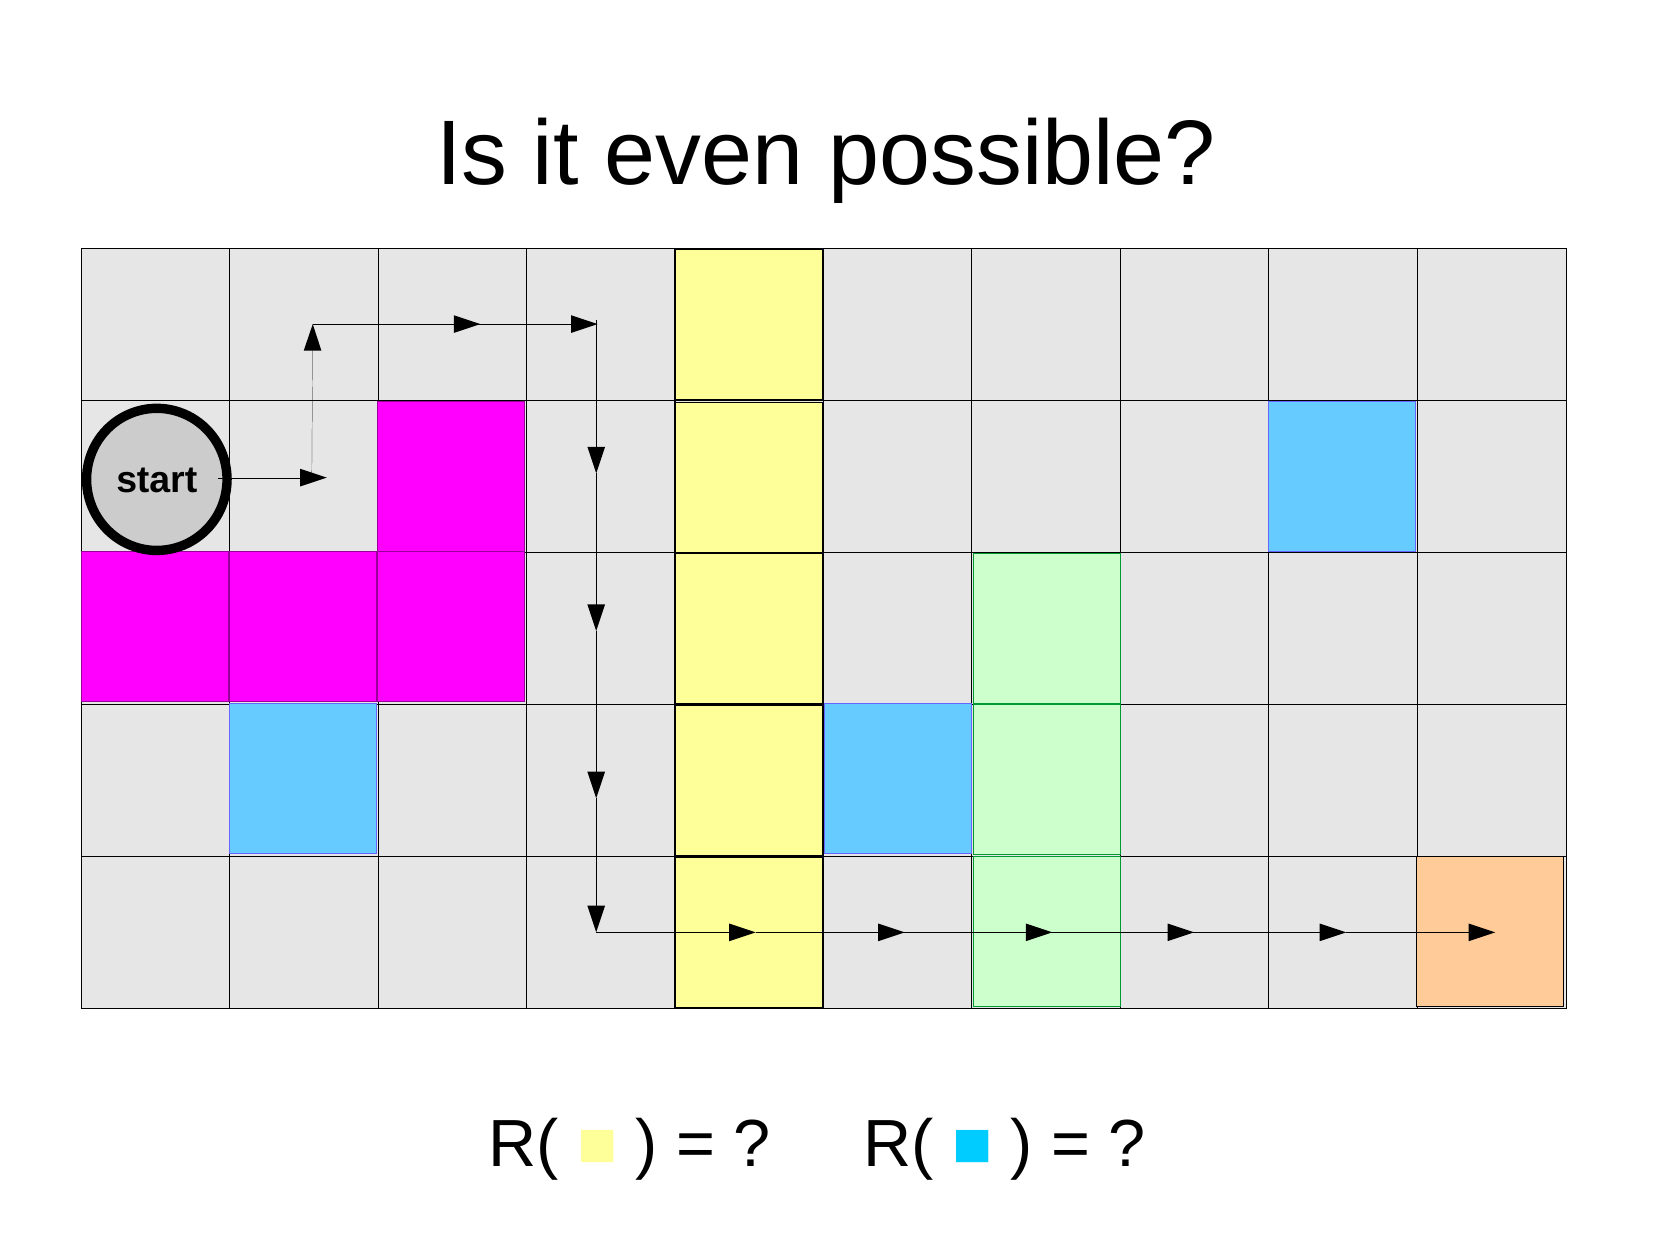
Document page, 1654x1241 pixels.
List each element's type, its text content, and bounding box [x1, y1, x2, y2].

text_box [973, 553, 1121, 855]
table_cell [824, 401, 971, 552]
table_cell [82, 705, 229, 856]
table_cell [1121, 705, 1268, 856]
table_header [82, 249, 229, 400]
text_box [1268, 401, 1416, 552]
text_box [675, 705, 823, 856]
table_cell [527, 705, 596, 856]
table_cell [1418, 705, 1566, 856]
table_cell [597, 705, 674, 856]
table_cell [1269, 933, 1417, 1008]
table_cell [1121, 933, 1268, 1008]
text_box [824, 703, 972, 854]
table_cell [597, 401, 674, 552]
text_box [1416, 856, 1564, 1007]
table_header [313, 325, 378, 400]
table_cell [824, 933, 971, 1008]
table_header [379, 325, 526, 400]
text_box [81, 401, 525, 702]
table_cell [597, 857, 674, 932]
text_box [675, 857, 823, 932]
table_header [527, 249, 674, 400]
table_header [1121, 249, 1268, 400]
table_cell [1418, 401, 1566, 552]
title Is it even possible? [82, 49, 1571, 257]
table_cell [527, 857, 674, 1008]
table_cell [379, 705, 526, 856]
table_cell [82, 401, 229, 551]
table_cell [597, 553, 674, 704]
table_cell [527, 401, 596, 552]
text_box [973, 933, 1121, 1007]
table_cell [379, 857, 526, 1008]
table_cell [82, 857, 229, 1008]
table_cell [1121, 401, 1268, 552]
table_cell [824, 553, 971, 703]
text_box [675, 933, 823, 1008]
table_header [972, 249, 1120, 400]
table_cell [1269, 857, 1416, 932]
table_cell [527, 553, 596, 704]
text_box [675, 249, 823, 400]
text_box R( ■ ) = ? R( ■ ) = ? [52, 1040, 1582, 1241]
text_box [973, 856, 1121, 932]
table_cell [1418, 553, 1566, 704]
table_cell [230, 401, 312, 478]
text_box [229, 703, 377, 854]
table_header [527, 325, 596, 400]
table_cell [972, 401, 1120, 552]
table_cell [1121, 553, 1268, 704]
table_cell [1121, 857, 1268, 932]
table_cell [1269, 553, 1417, 704]
table_cell [165, 479, 229, 551]
text_box [675, 402, 823, 704]
table_header [1418, 249, 1566, 400]
table_header [230, 249, 378, 400]
table_header [824, 249, 971, 400]
table_header [1269, 249, 1417, 400]
table_header [379, 249, 526, 324]
table_cell [824, 857, 971, 932]
table_cell [230, 401, 377, 551]
table_cell [230, 857, 378, 1008]
table_cell [1269, 705, 1417, 856]
text_box start [86, 408, 228, 551]
